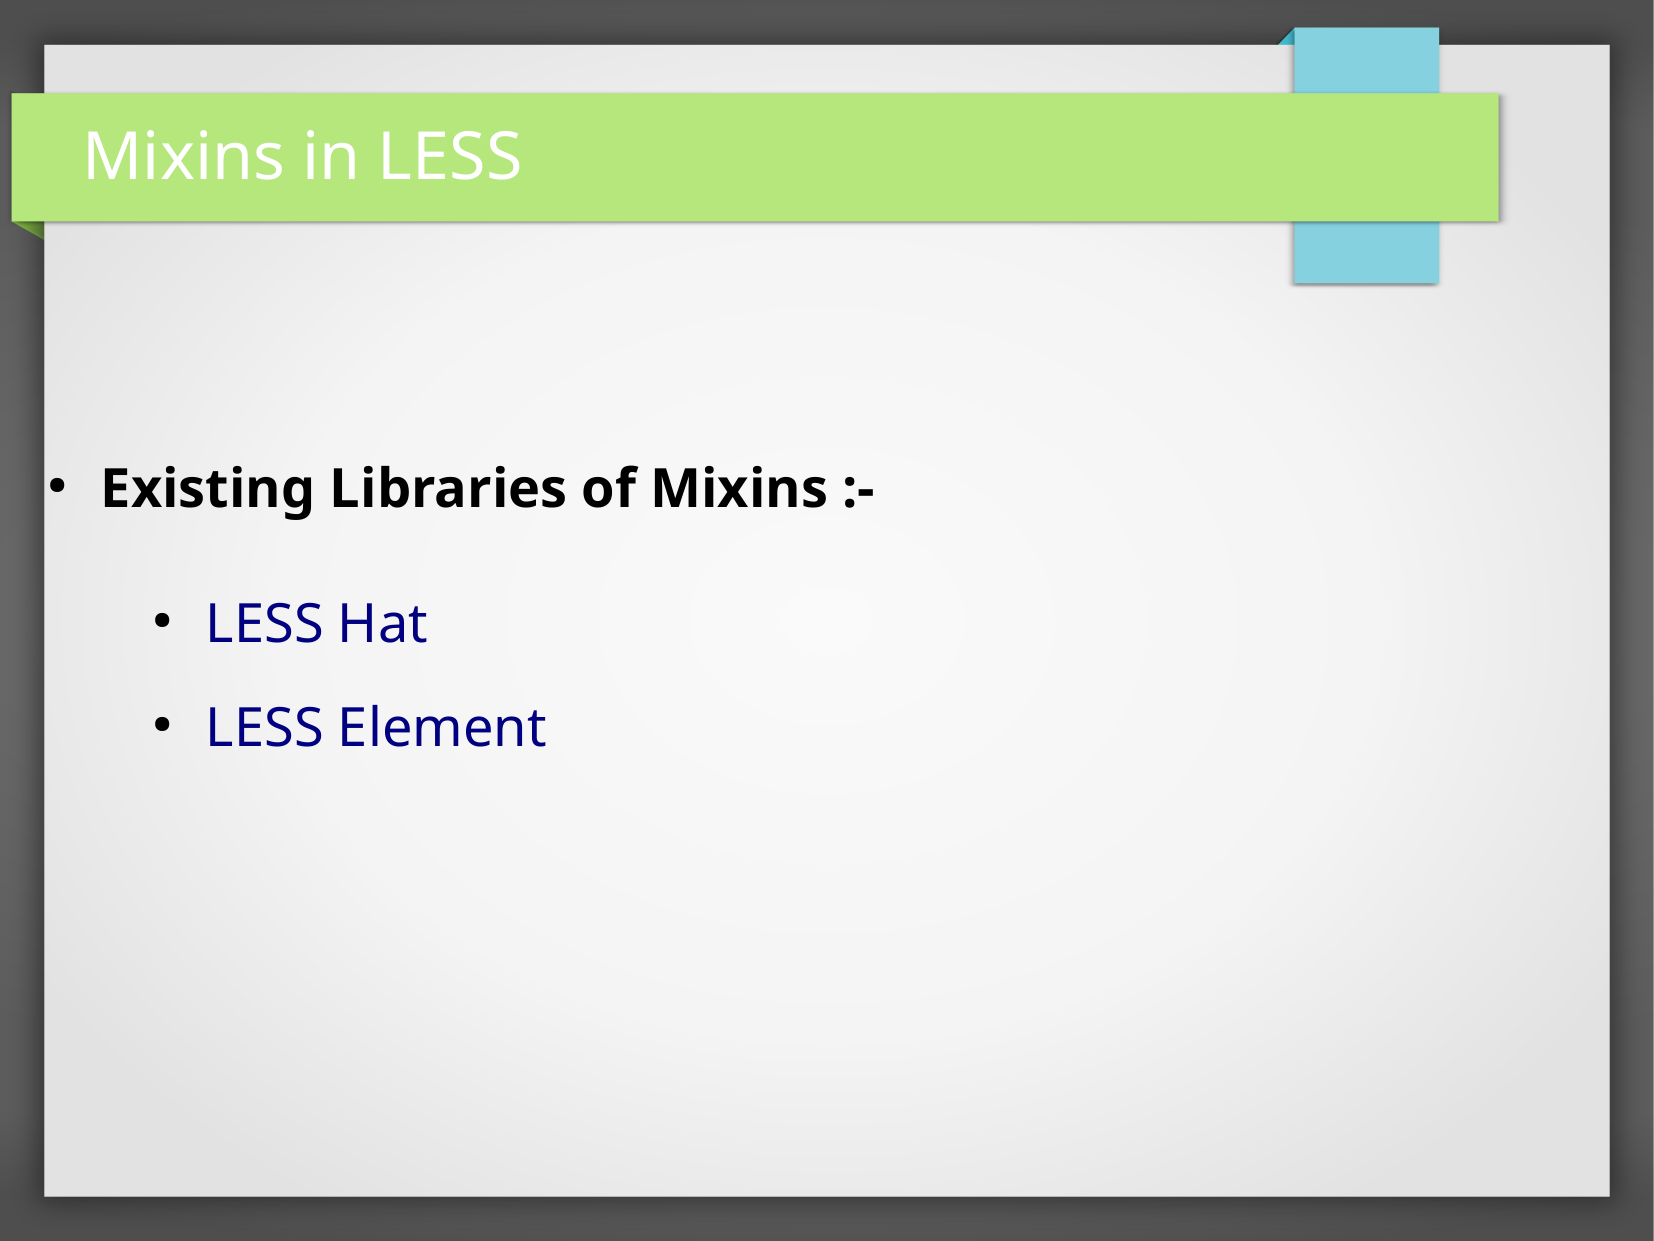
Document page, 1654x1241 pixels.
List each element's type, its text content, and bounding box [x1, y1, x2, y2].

list Existing Libraries of Mixins :- [30, 450, 1216, 576]
picture [0, 0, 1654, 1241]
list LESS Hat LESS Element [135, 585, 841, 946]
title Mixins in LESS [82, 94, 1264, 213]
